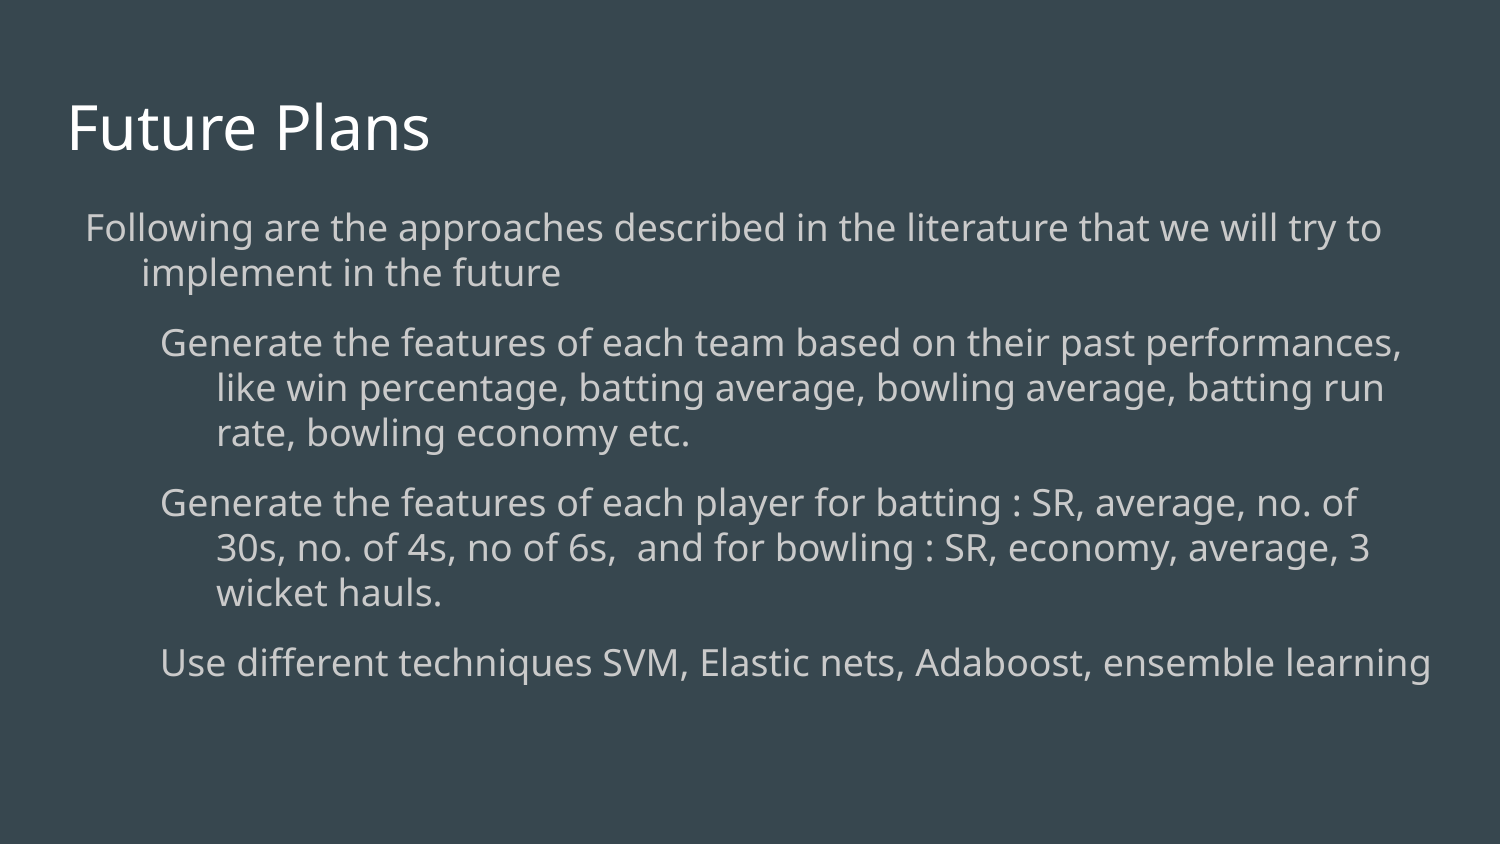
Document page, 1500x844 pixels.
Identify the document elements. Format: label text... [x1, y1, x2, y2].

title Future Plans [51, 72, 1449, 167]
list Following are the approaches described in the literature that we will try to implement in the future Generate the features of each team based on their past performances, like win percentage, batting average, bowling average, batting run rate, bowling economy etc. Generate the features of each player for batting : SR, average, no. of 30s, no. of 4s, no of 6s, and for bowling : SR, economy, average, 3 wicket hauls. Use different techniques SVM, Elastic nets, Adaboost, ensemble learning [51, 189, 1449, 750]
